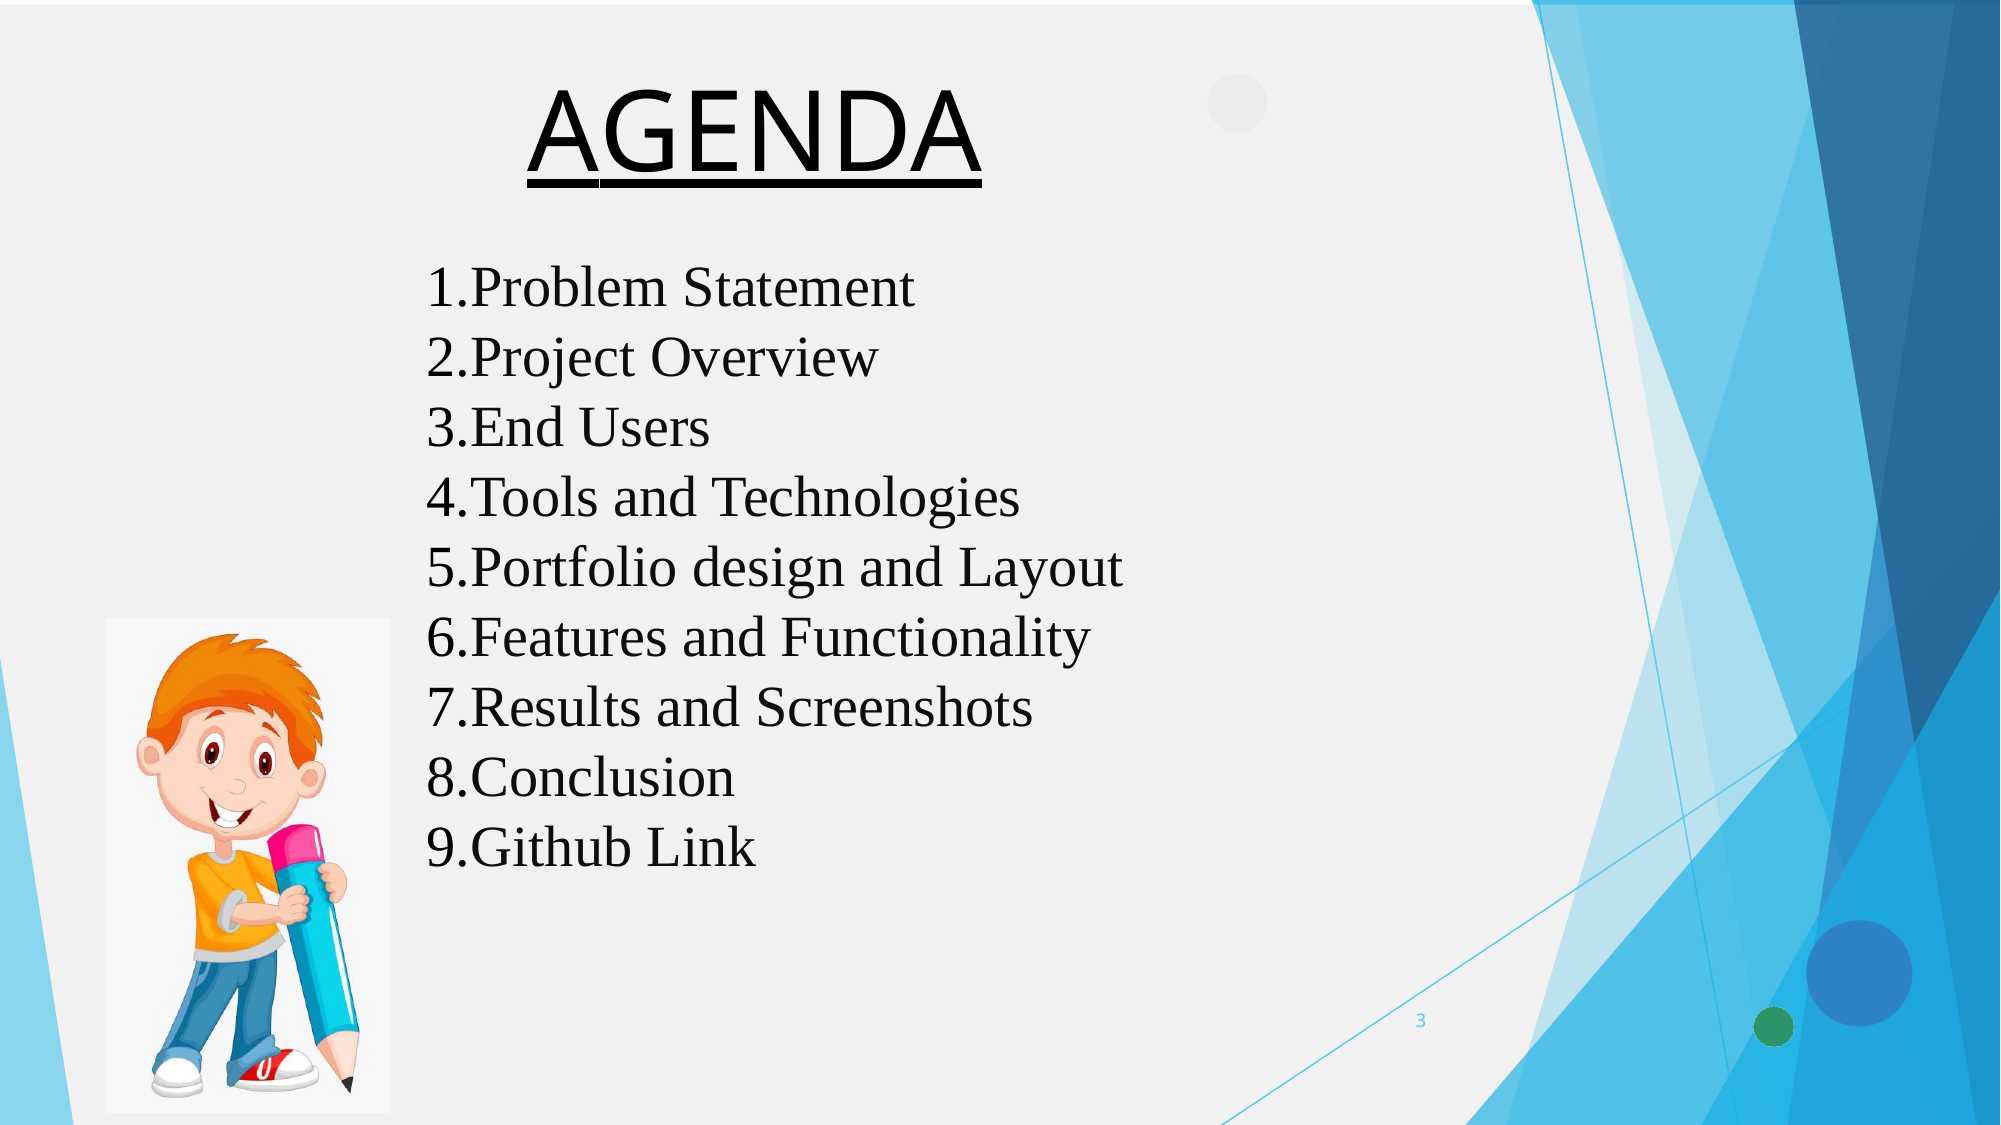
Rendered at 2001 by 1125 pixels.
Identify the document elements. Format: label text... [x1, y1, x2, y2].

picture [1753, 1006, 1794, 1047]
text_box 3 [1409, 991, 1522, 1051]
text_box Problem Statement Project Overview End Users Tools and Technologies Portfolio design and Layout Features and Functionality Results and Screenshots Conclusion Github Link [411, 170, 1237, 964]
title AGENDA [431, 56, 1076, 170]
picture [105, 618, 783, 1113]
text_box [0, 0, 2000, 1125]
